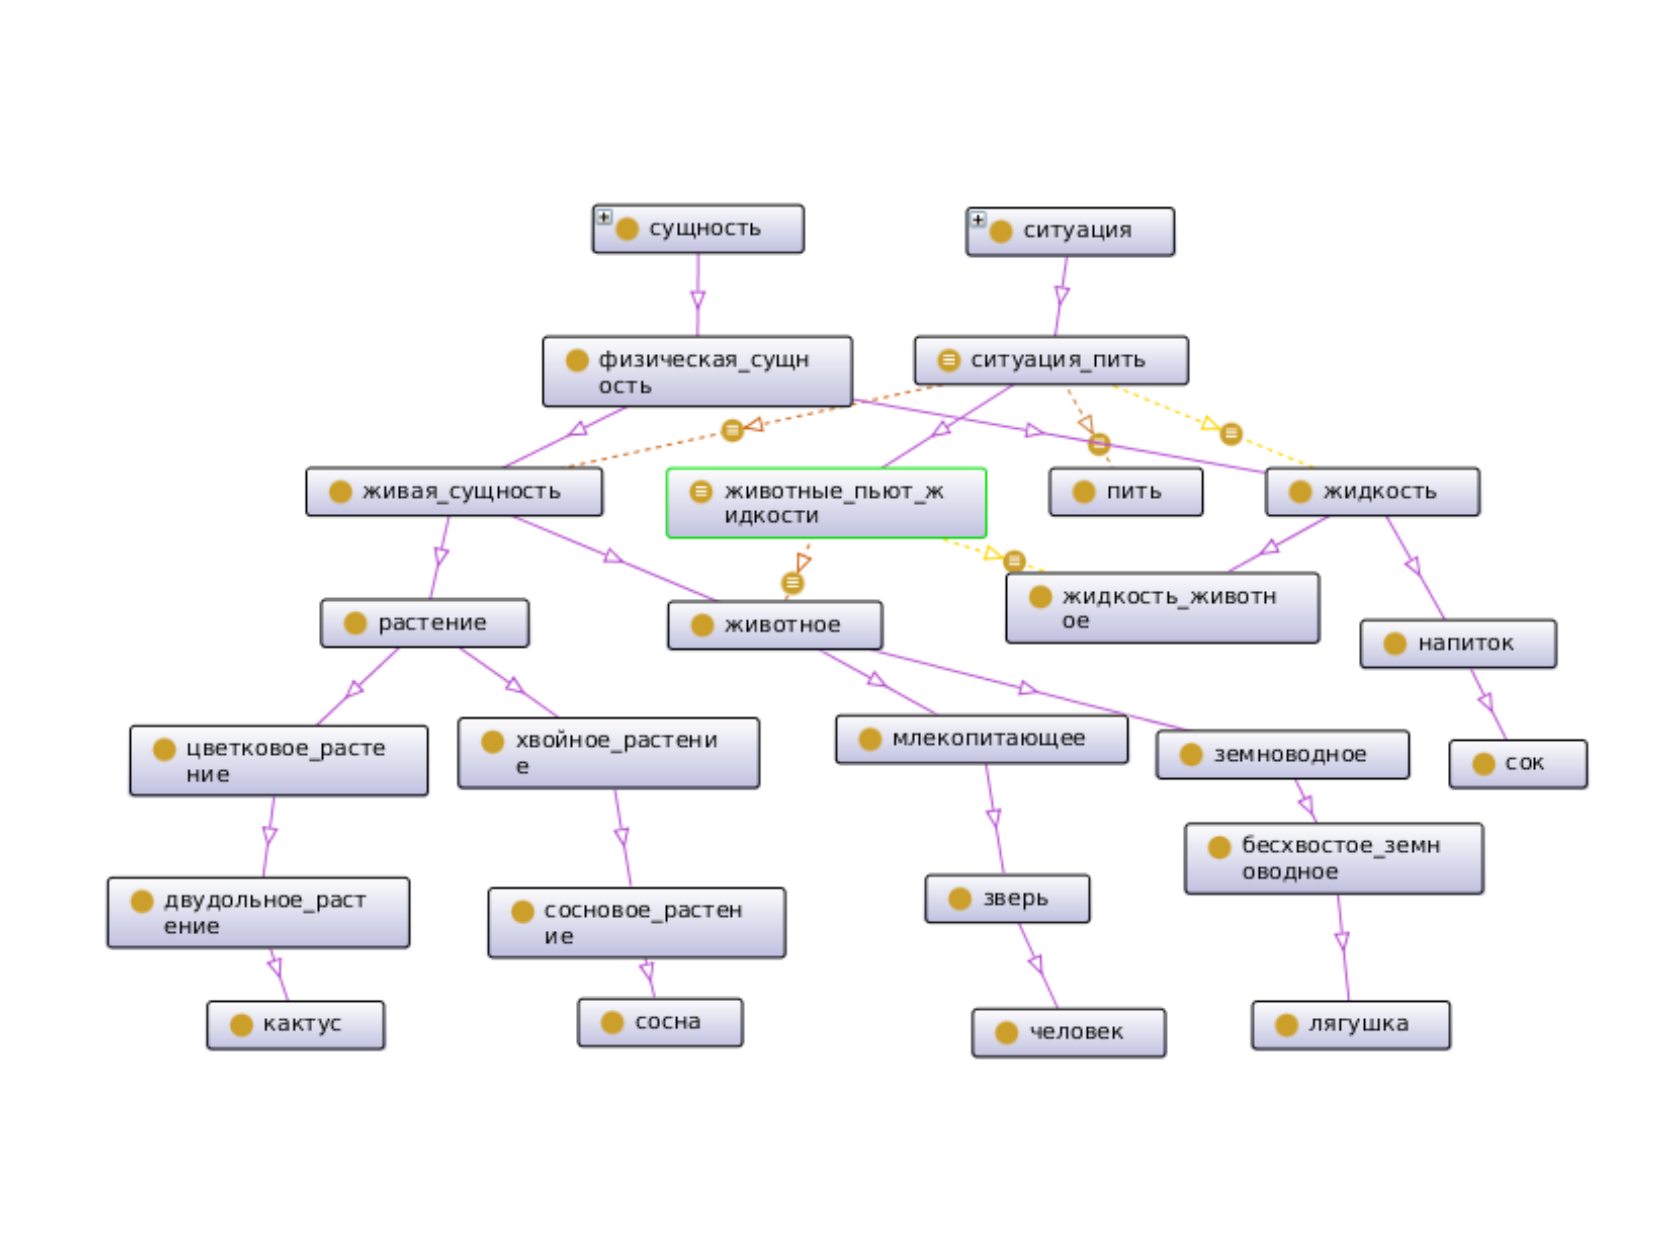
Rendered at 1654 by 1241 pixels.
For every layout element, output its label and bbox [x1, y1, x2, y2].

picture [55, 177, 1619, 1096]
